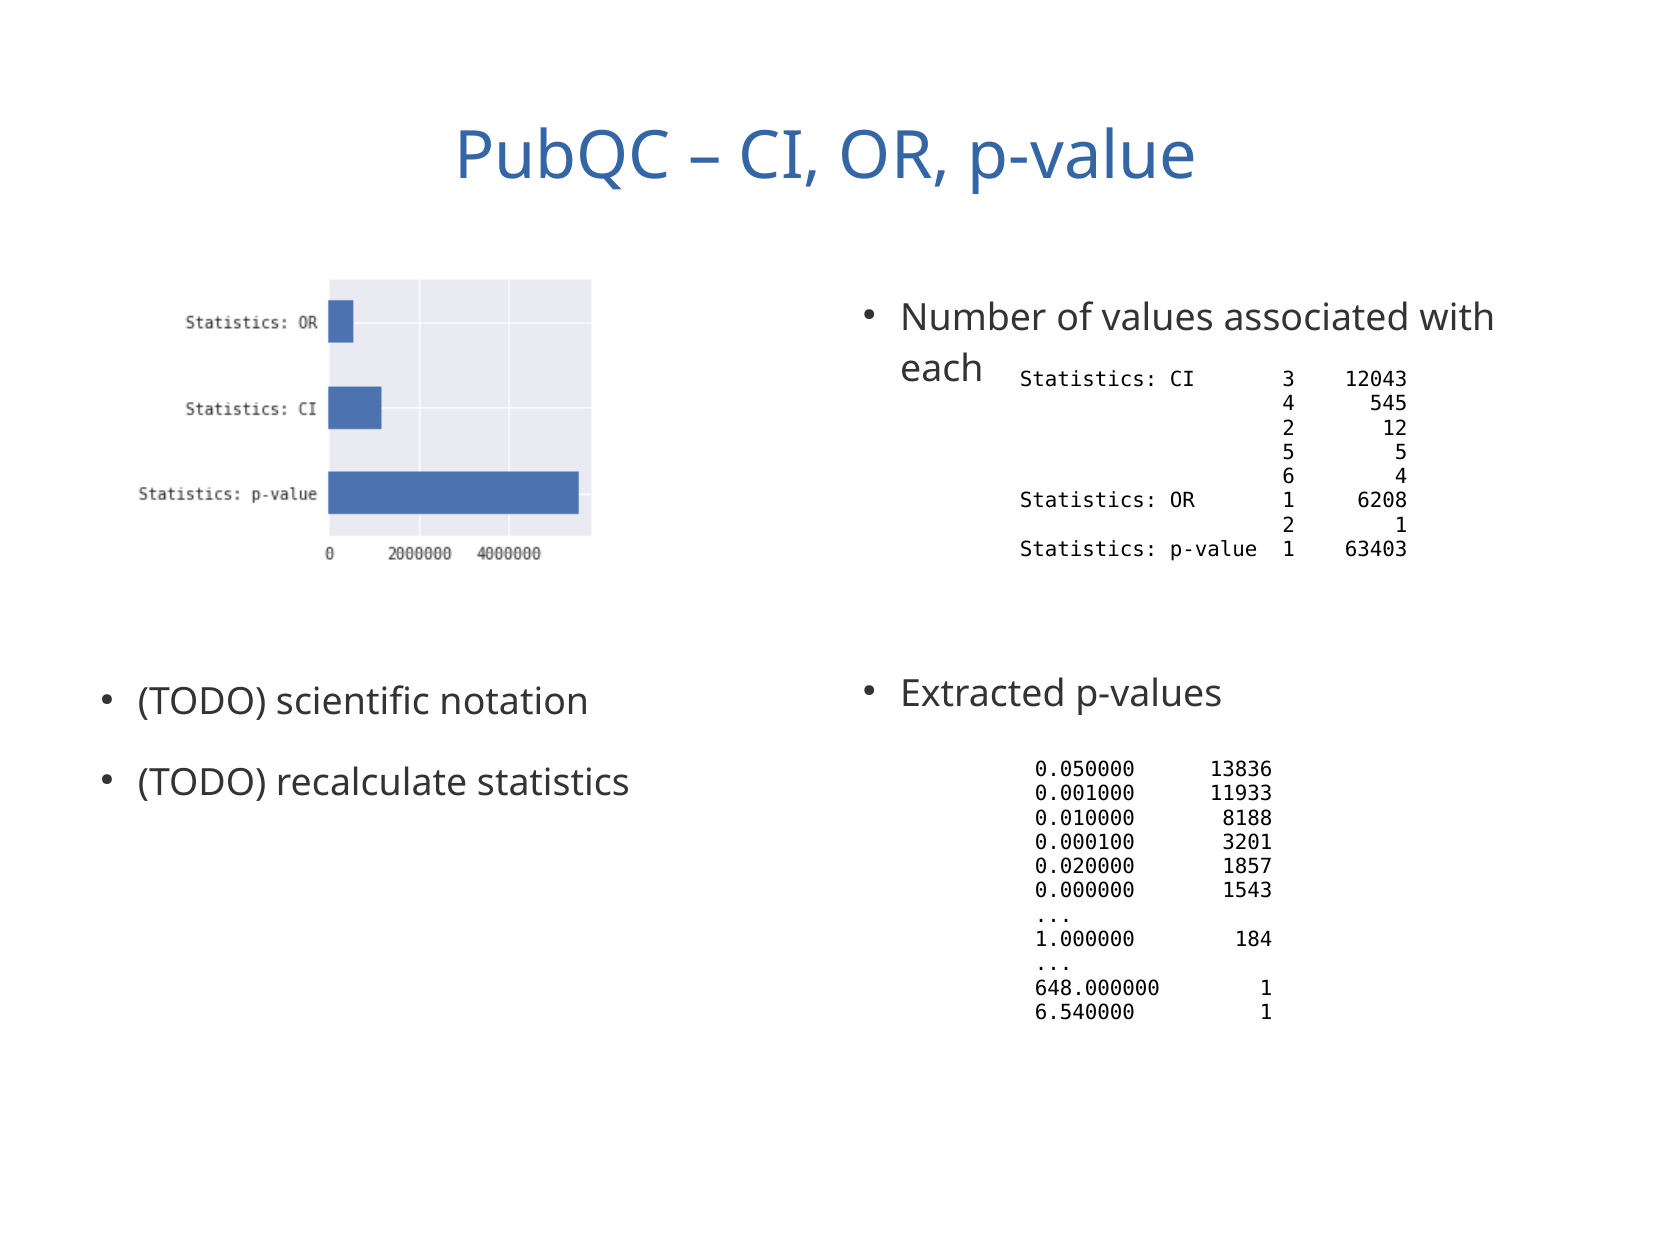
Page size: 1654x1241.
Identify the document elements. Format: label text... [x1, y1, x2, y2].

list (TODO) scientific notation (TODO) recalculate statistics [82, 675, 809, 1010]
text_box 0.050000 13836 0.001000 11933 0.010000 8188 0.000100 3201 0.020000 1857 0.000000 1543 ... 1.000000 184 ... 648.000000 1 6.540000 1 [1020, 750, 1426, 1081]
text_box Statistics: CI 3 12043 4 545 2 12 5 5 6 4 Statistics: OR 1 6208 2 1 Statistics: p-value 1 63403 [1005, 360, 1423, 569]
list Number of values associated with each [844, 290, 1571, 634]
list Extracted p-values [844, 666, 1571, 1010]
picture [128, 269, 601, 574]
title PubQC – CI, OR, p-value [82, 49, 1571, 257]
